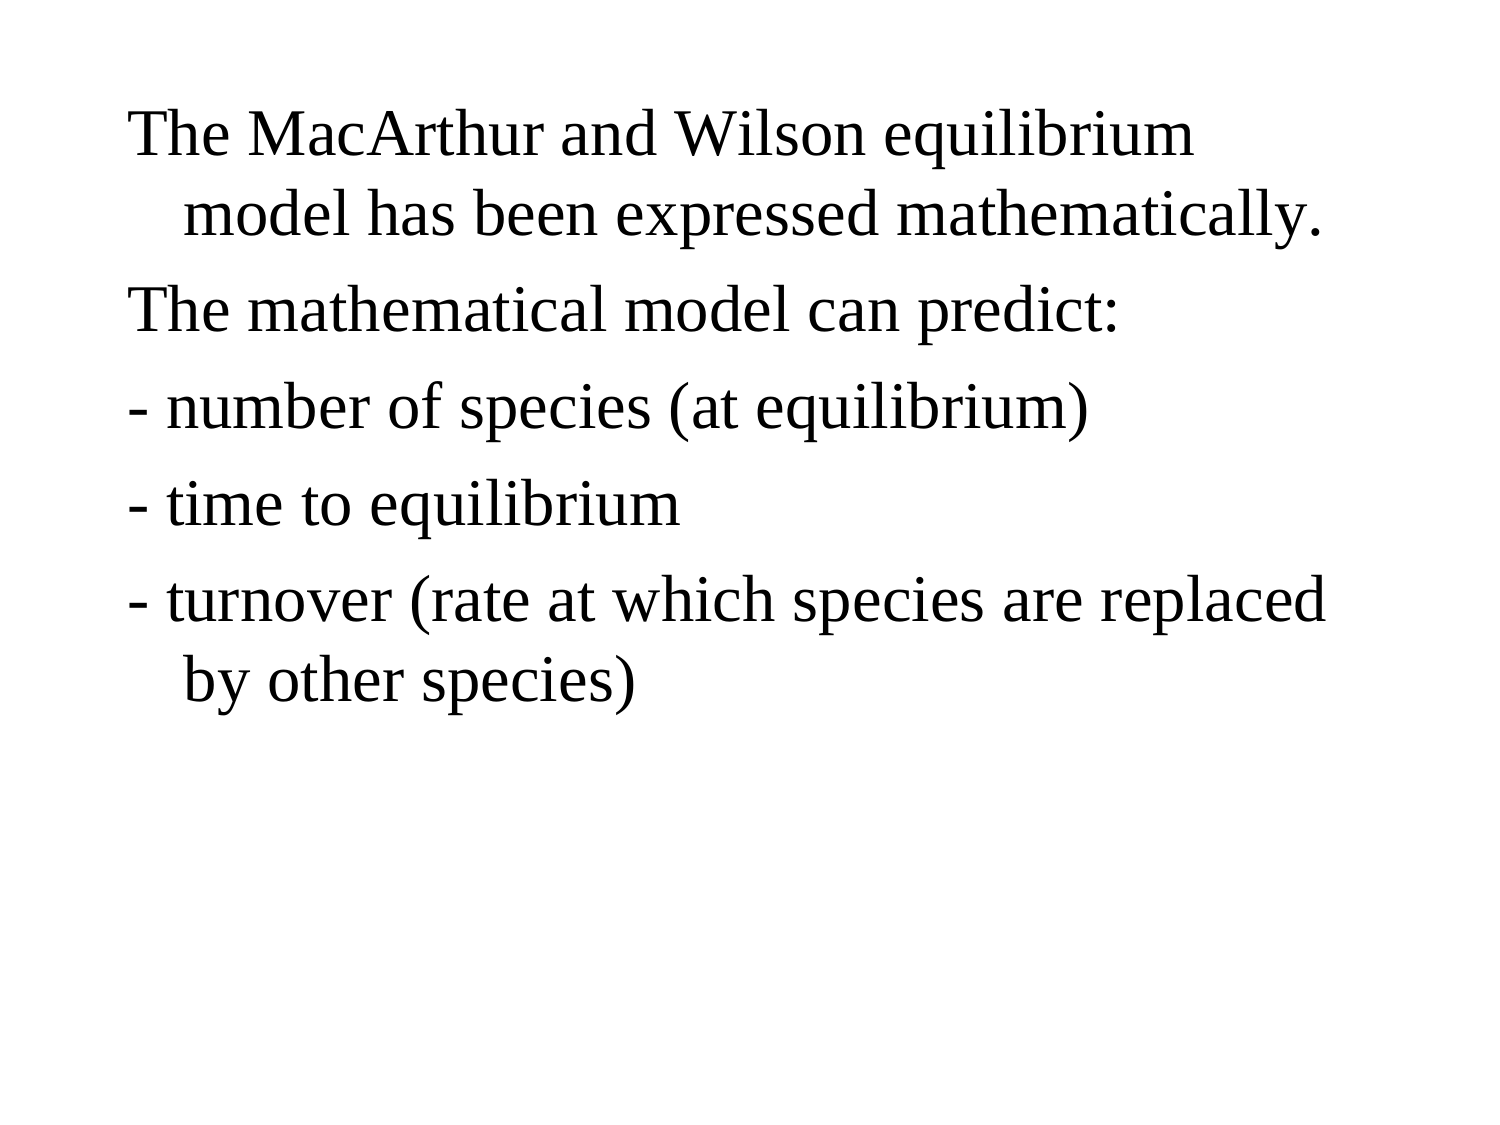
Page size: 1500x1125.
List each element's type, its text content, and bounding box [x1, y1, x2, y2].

list The MacArthur and Wilson equilibrium model has been expressed mathematically. The mathematical model can predict: - number of species (at equilibrium) - time to equilibrium - turnover (rate at which species are replaced by other species) [112, 80, 1388, 1013]
